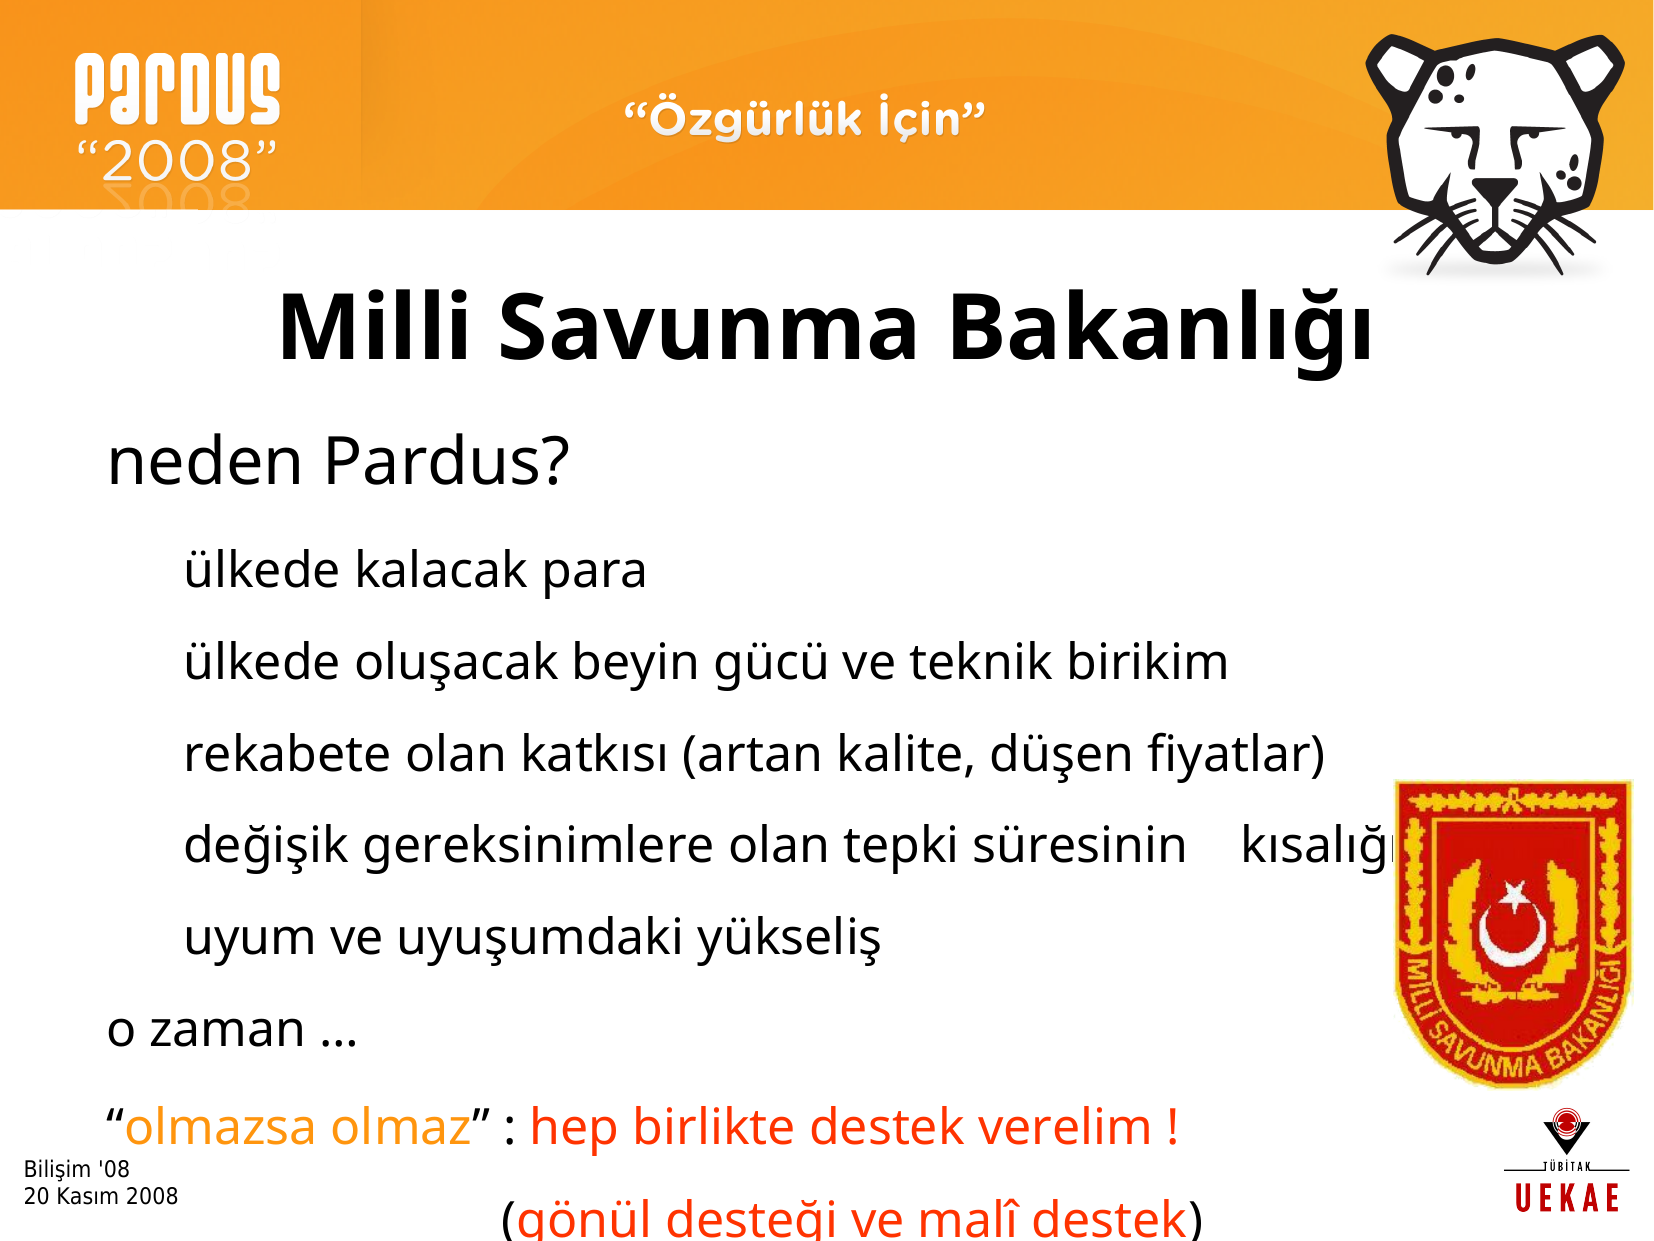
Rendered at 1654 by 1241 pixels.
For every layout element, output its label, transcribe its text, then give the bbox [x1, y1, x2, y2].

title Milli Savunma Bakanlığı [82, 220, 1571, 428]
list neden Pardus? ülkede kalacak para ülkede oluşacak beyin gücü ve teknik birikim rekabete olan katkısı (artan kalite, düşen fiyatlar) değişik gereksinimlere olan tepki süresinin kısalığı uyum ve uyuşumdaki yükseliş o zaman … “olmazsa olmaz” : hep birlikte destek verelim ! (gönül desteği ve malî destek) [88, 413, 1536, 1217]
picture [1536, 1104, 1634, 1215]
picture [1393, 779, 1634, 1091]
picture [0, 0, 1654, 293]
